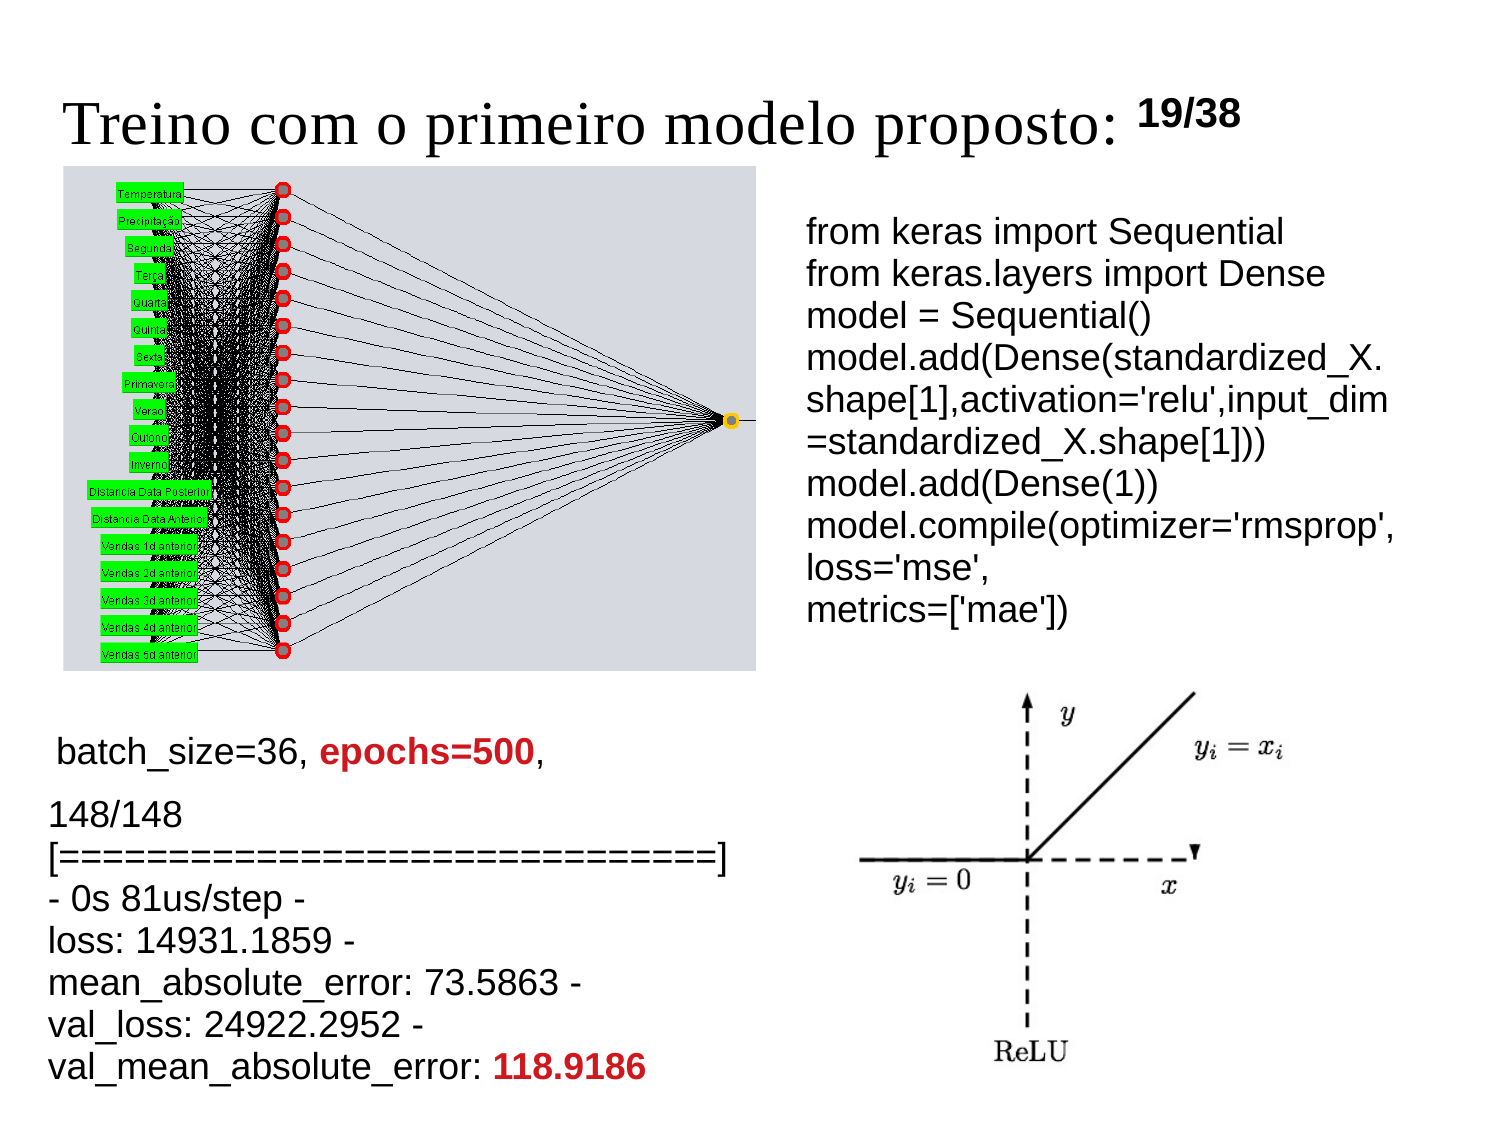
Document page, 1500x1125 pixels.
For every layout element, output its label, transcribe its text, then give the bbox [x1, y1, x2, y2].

text_box Treino com o primeiro modelo proposto: [47, 81, 1200, 166]
picture [834, 661, 1323, 1083]
text_box batch_size=36, epochs=500, [41, 722, 686, 786]
text_box 19/38 [1122, 82, 1335, 144]
text_box from keras import Sequential from keras.layers import Dense model = Sequential() model.add(Dense(standardized_X.shape[1],activation='relu',input_dim=standardized_X.shape[1])) model.add(Dense(1)) model.compile(optimizer='rmsprop', loss='mse', metrics=['mae']) [791, 203, 1418, 638]
picture [63, 166, 756, 671]
text_box 148/148 [==============================] - 0s 81us/step - loss: 14931.1859 - mean_absolute_error: 73.5863 - val_loss: 24922.2952 - val_mean_absolute_error: 118.9186 [33, 786, 756, 1096]
